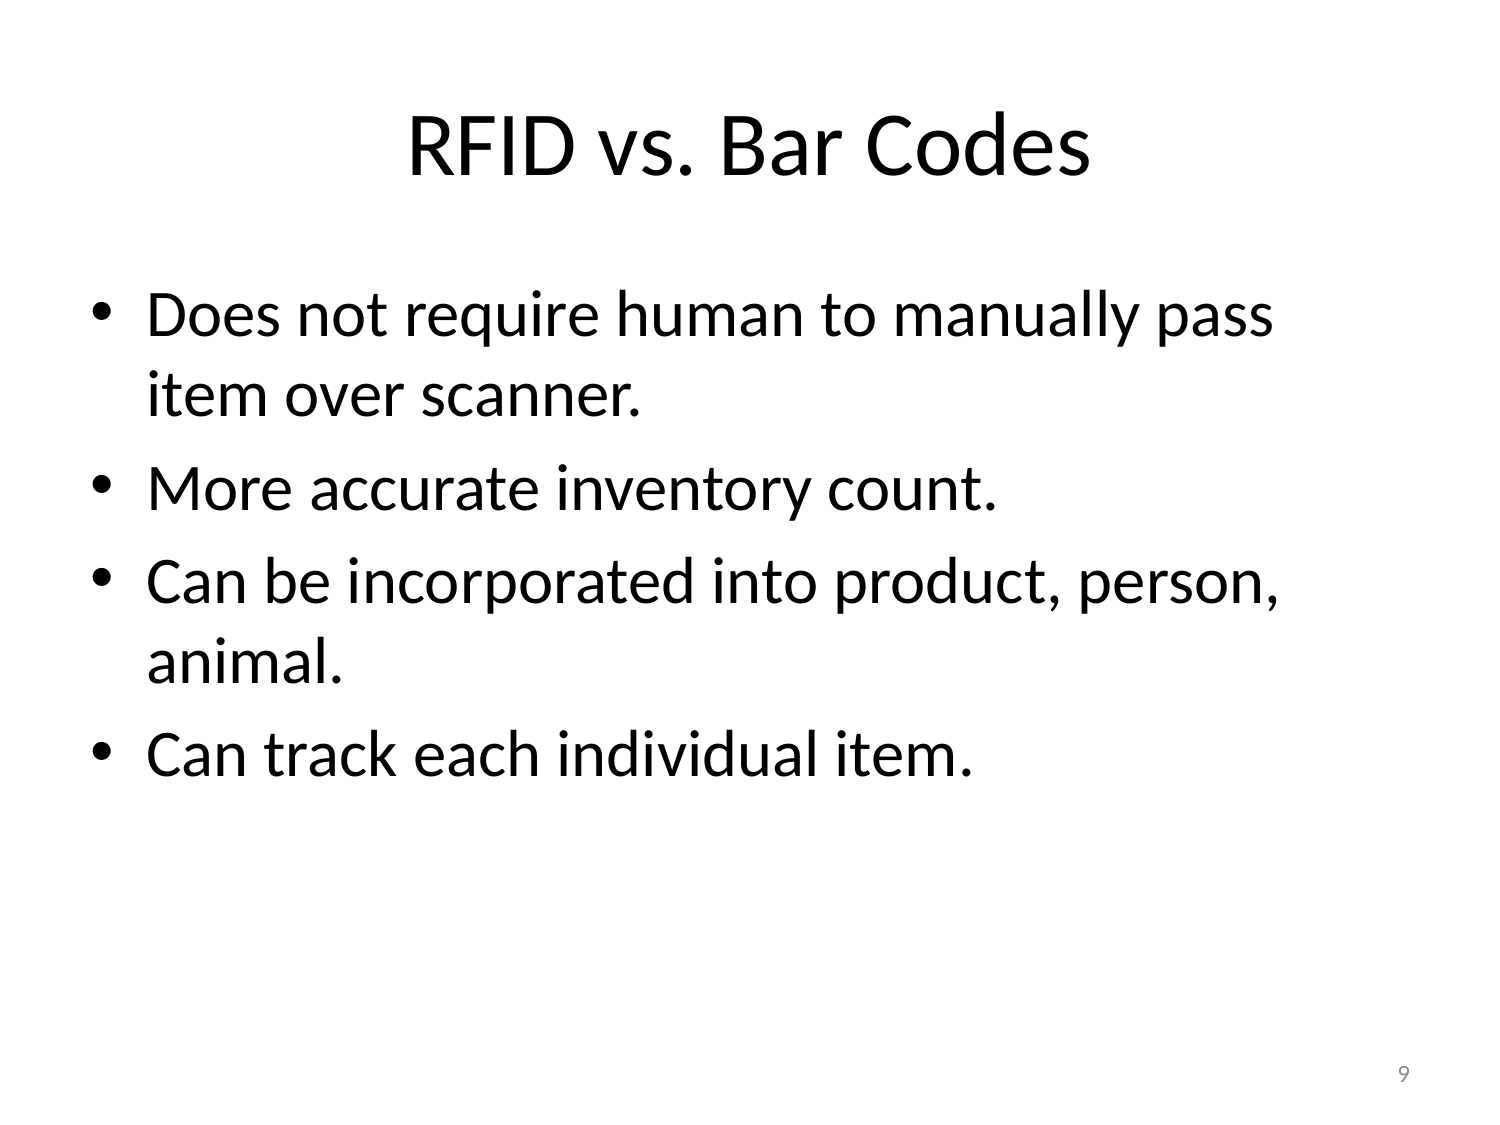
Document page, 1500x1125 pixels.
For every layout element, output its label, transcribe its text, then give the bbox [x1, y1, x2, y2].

list Does not require human to manually pass item over scanner. More accurate inventory count. Can be incorporated into product, person, animal. Can track each individual item. [75, 262, 1425, 1050]
slide_number <number> [1074, 1042, 1425, 1103]
title RFID vs. Bar Codes [75, 45, 1425, 233]
